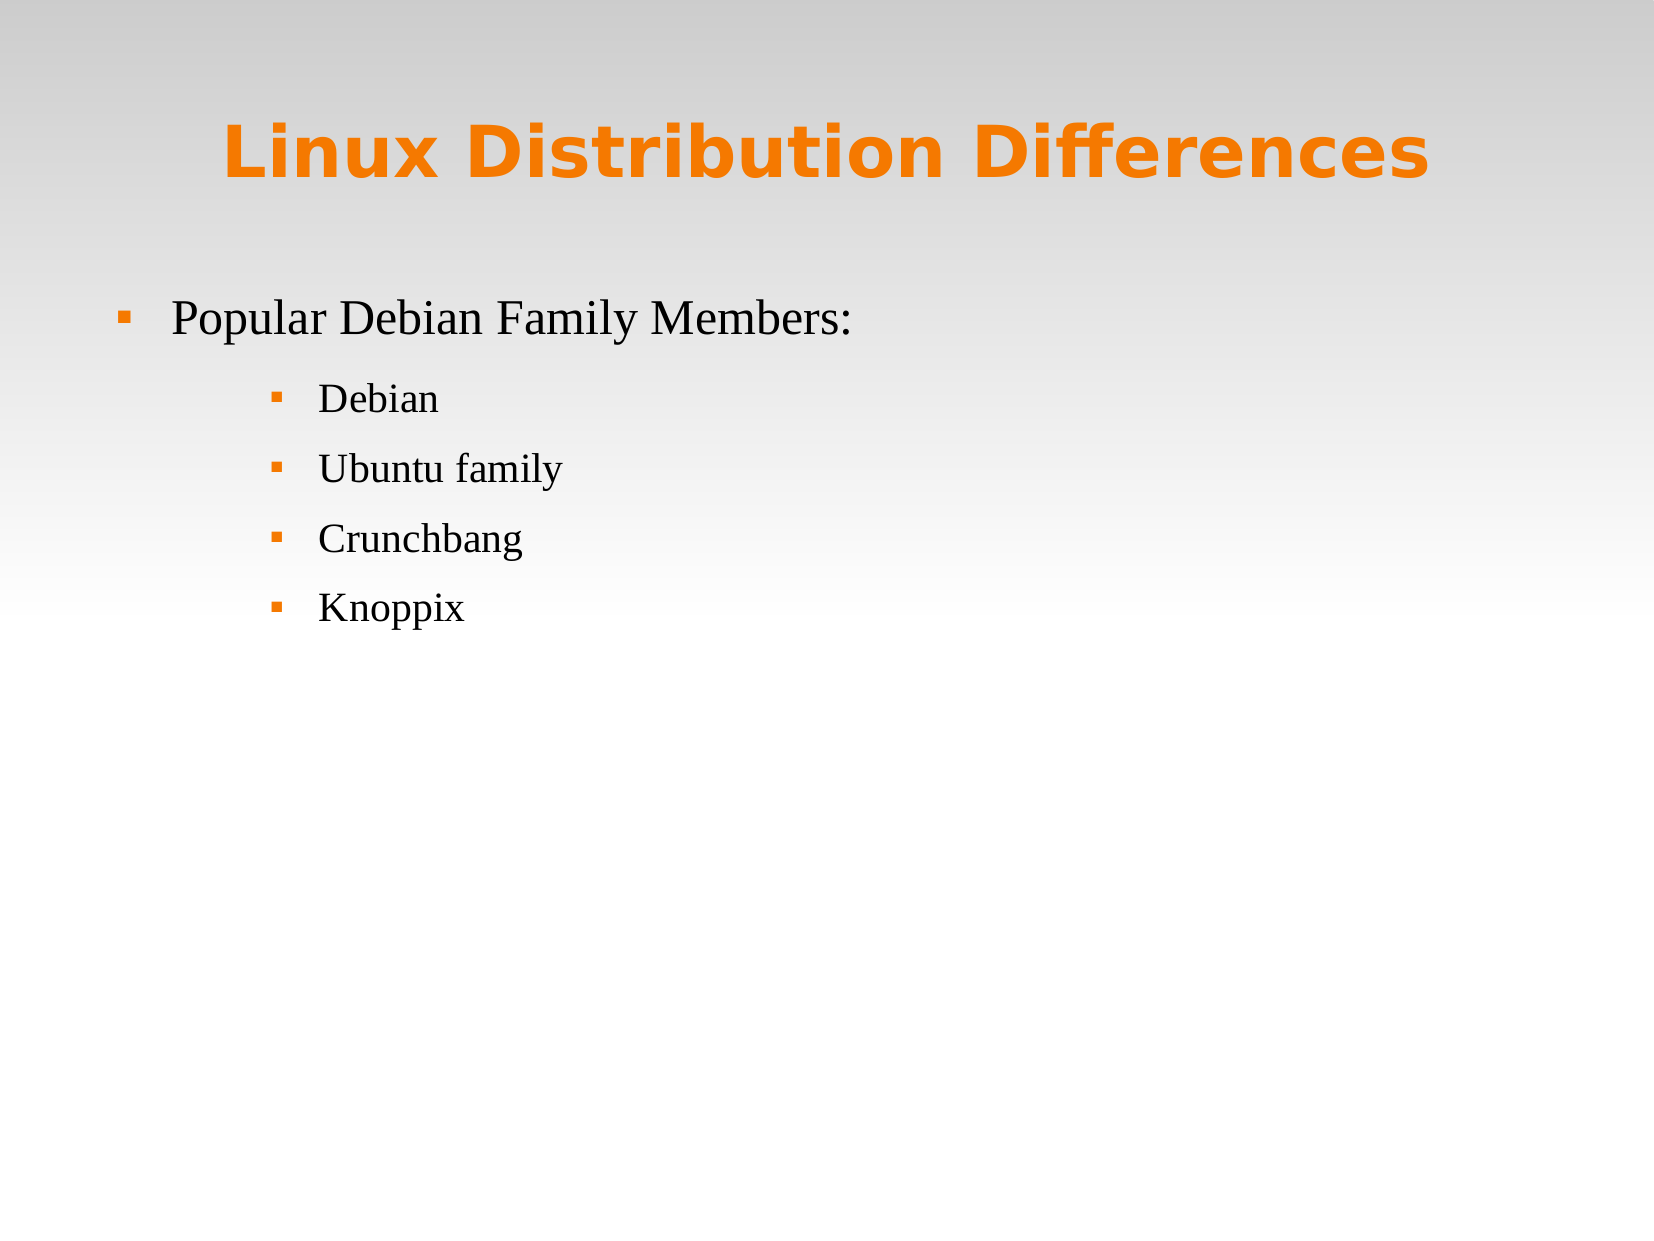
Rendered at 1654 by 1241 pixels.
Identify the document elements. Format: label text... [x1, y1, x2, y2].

title Linux Distribution Differences [82, 49, 1571, 257]
list Popular Debian Family Members: Debian Ubuntu family Crunchbang Knoppix [82, 290, 1571, 1109]
